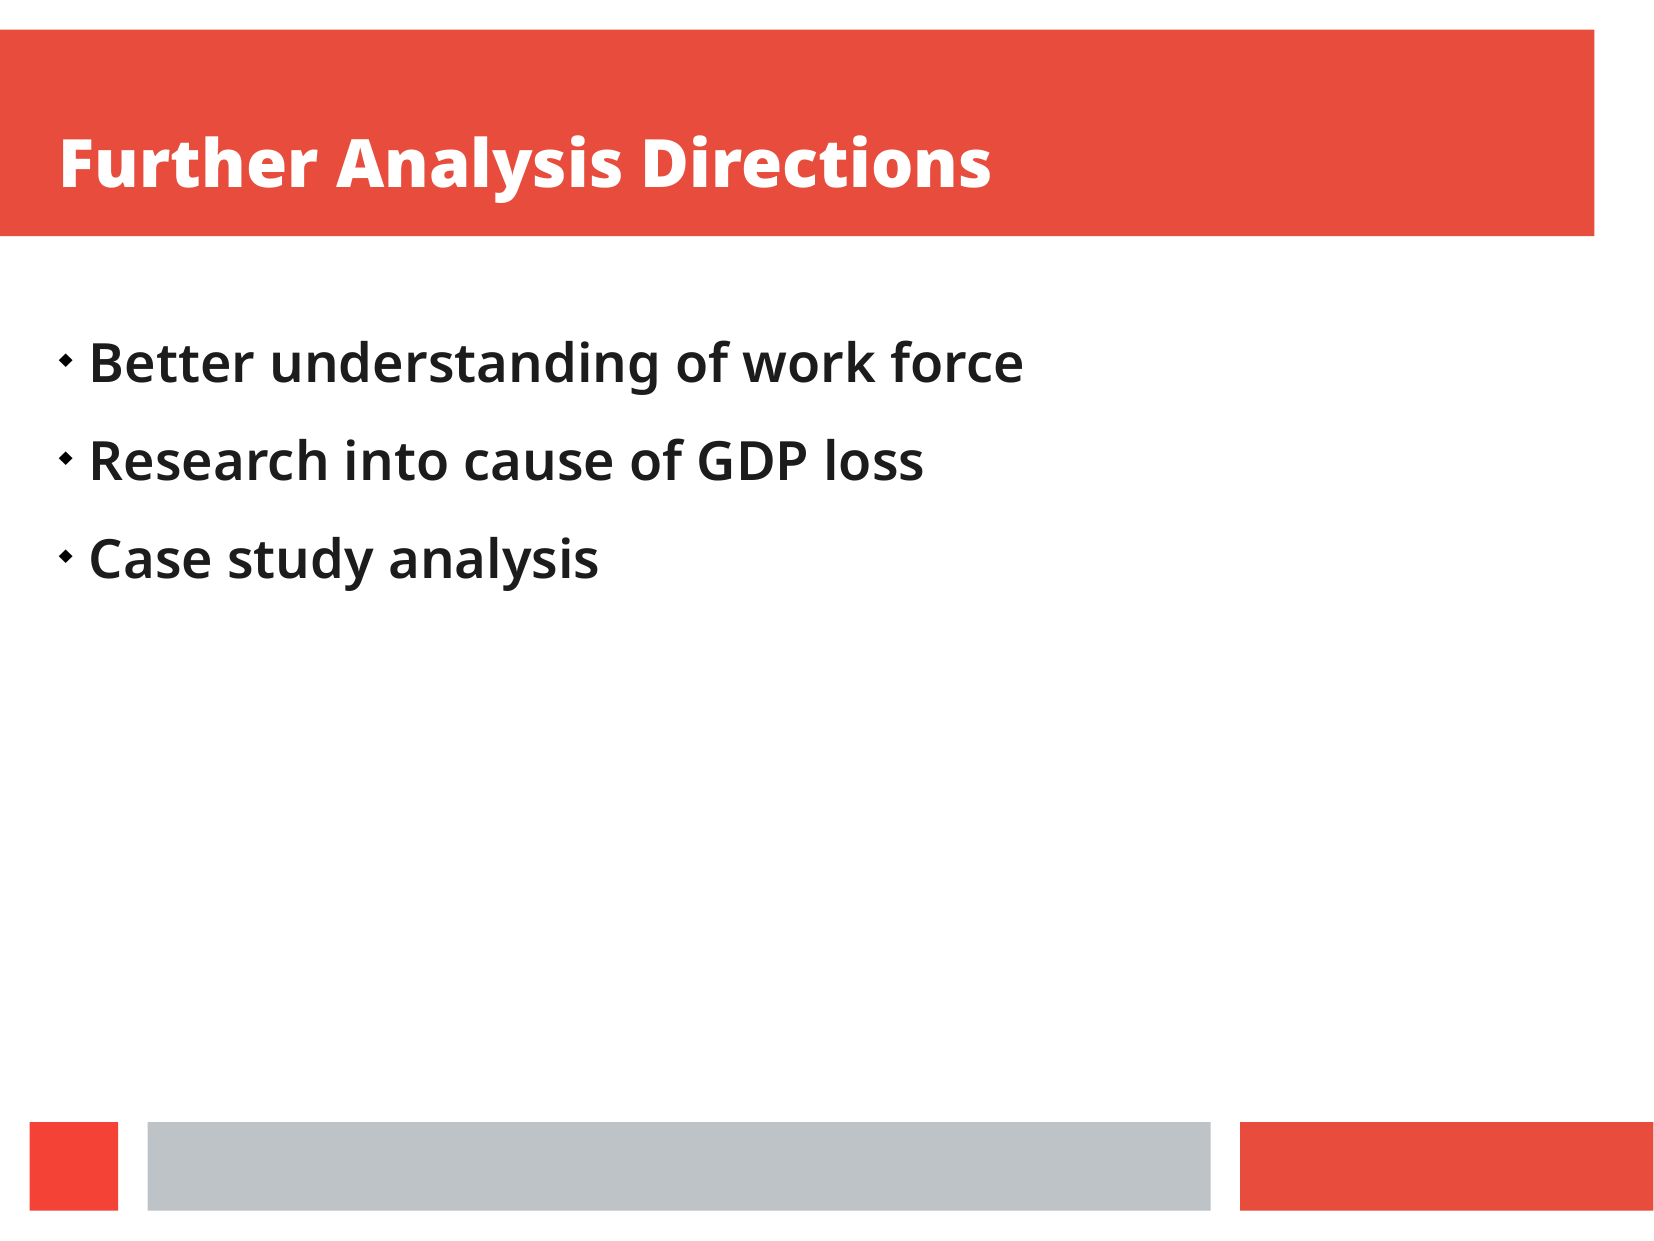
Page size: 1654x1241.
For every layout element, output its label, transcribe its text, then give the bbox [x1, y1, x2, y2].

title Further Analysis Directions [59, 59, 1595, 207]
list Better understanding of work force Research into cause of GDP loss Case study analysis [59, 324, 1565, 1093]
